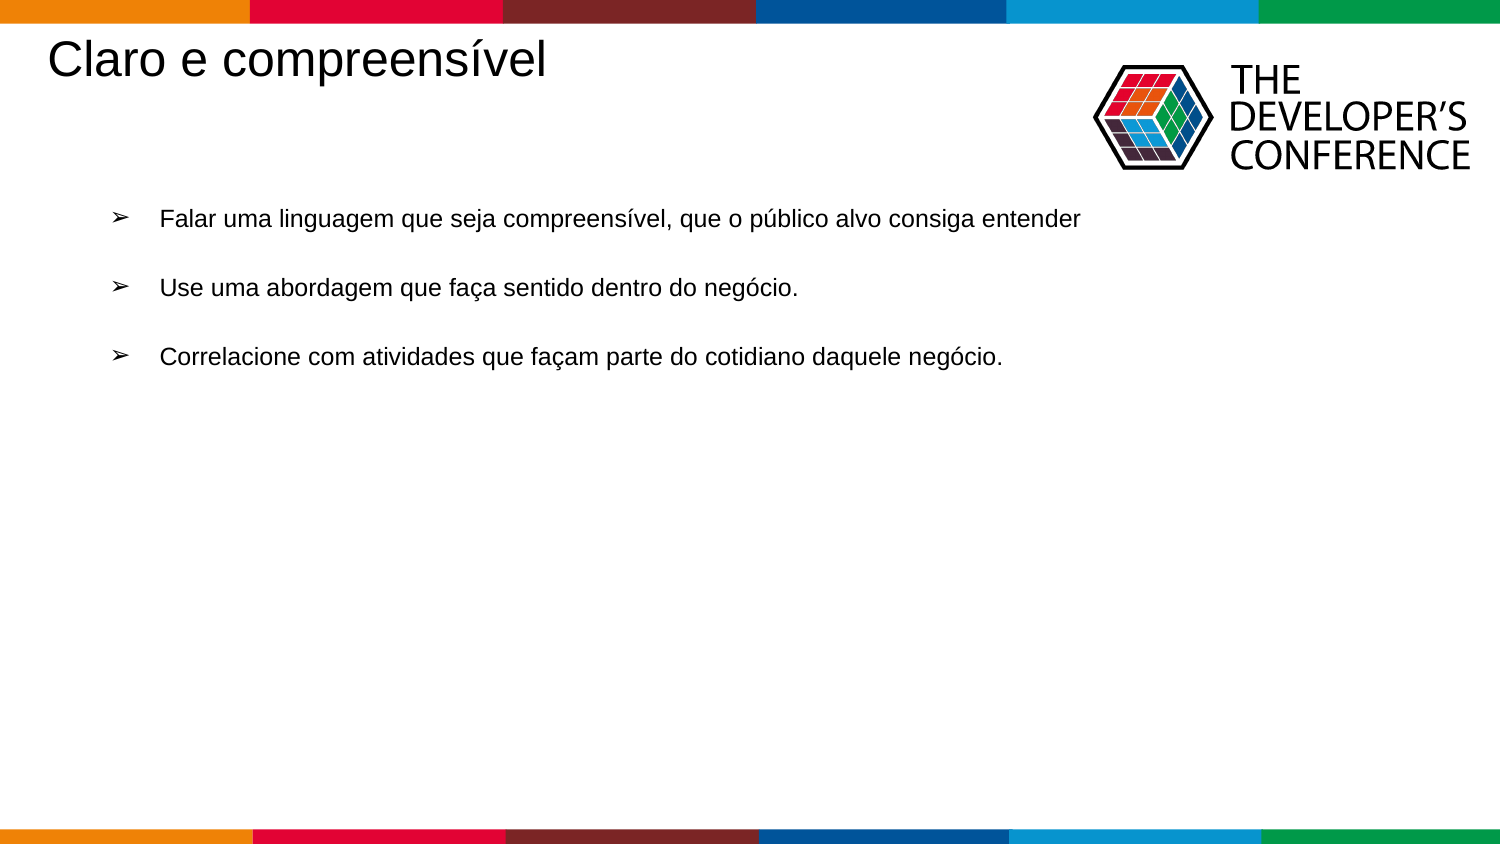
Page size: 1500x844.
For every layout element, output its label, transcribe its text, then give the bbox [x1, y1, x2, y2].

text_box Falar uma linguagem que seja compreensível, que o público alvo consiga entender Use uma abordagem que faça sentido dentro do negócio. Correlacione com atividades que façam parte do cotidiano daquele negócio. [69, 182, 1393, 385]
title Claro e compreensível [32, 11, 1430, 110]
picture [1075, 47, 1486, 186]
